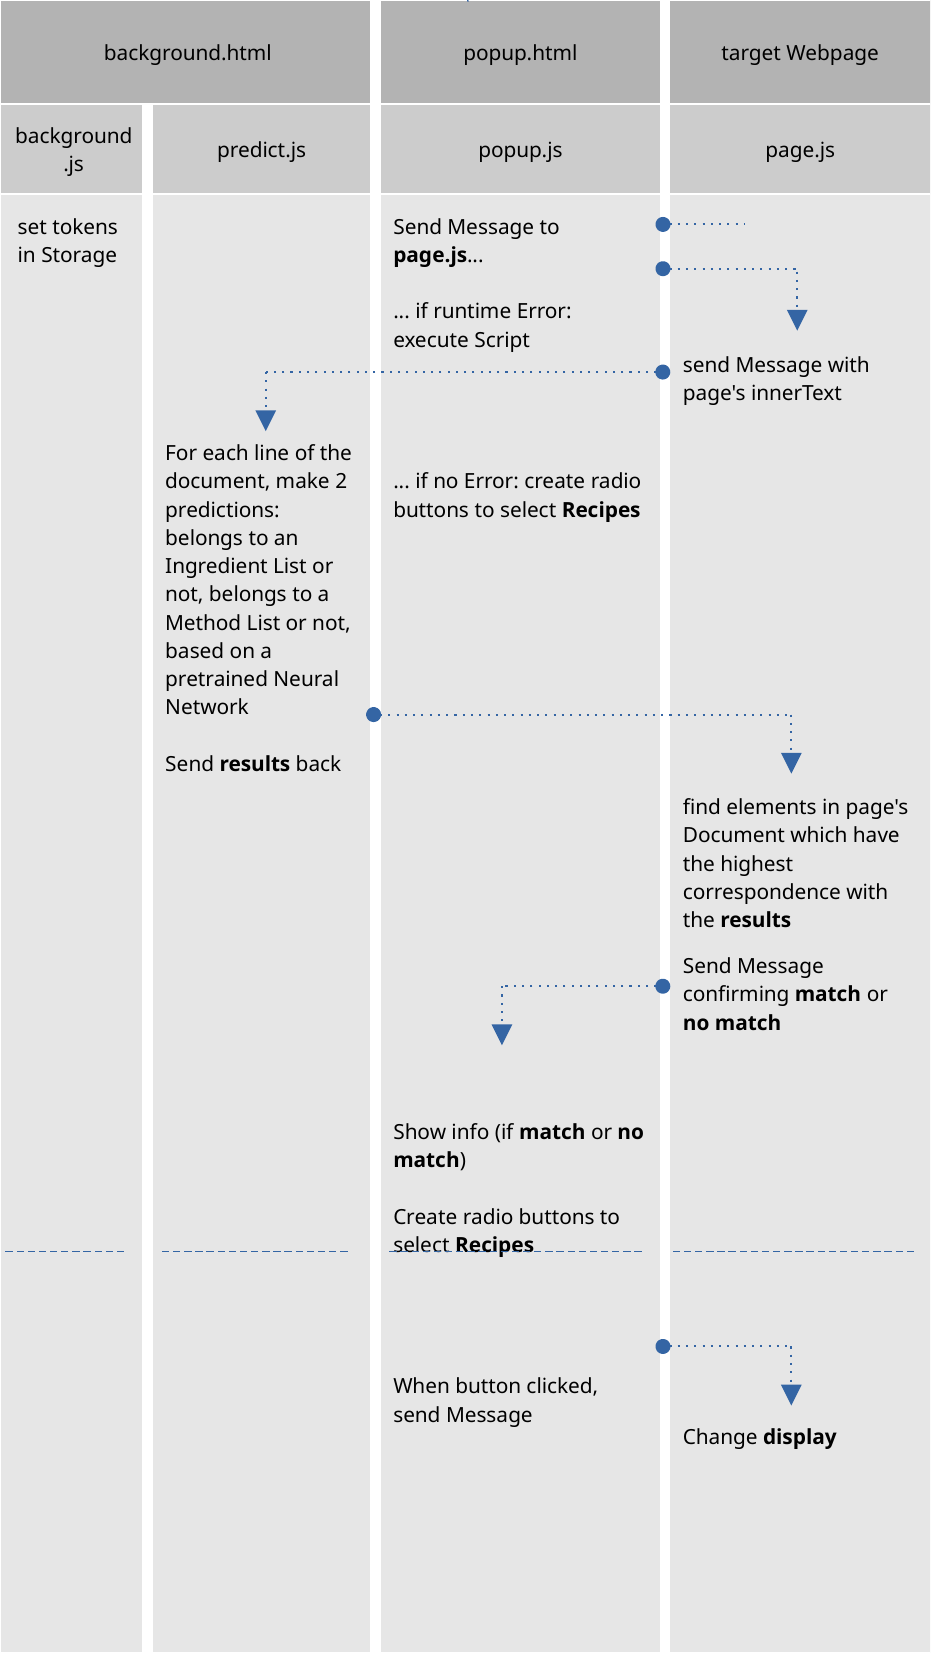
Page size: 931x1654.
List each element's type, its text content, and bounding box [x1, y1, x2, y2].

table_cell set tokens in Storage [1, 195, 142, 1652]
table_cell page.js [670, 105, 931, 193]
table_cell send Message with page's innerText find elements in page's Document which have the highest correspondence with the results Send Message confirming match or no match Change display [670, 195, 931, 1652]
table_cell popup.js [381, 105, 660, 193]
table_cell For each line of the document, make 2 predictions: belongs to an Ingredient List or not, belongs to a Method List or not, based on a pretrained Neural Network Send results back [153, 195, 370, 1652]
table_header target Webpage [670, 1, 931, 103]
table_cell predict.js [153, 105, 370, 193]
table_header popup.html [381, 1, 660, 103]
table_cell Send Message to page.js... ... if runtime Error: execute Script ... if no Error: create radio buttons to select Recipes Show info (if match or no match) Create radio buttons to select Recipes When button clicked, send Message [381, 195, 660, 1652]
table_header background.html [1, 1, 370, 103]
table_cell background.js [1, 105, 142, 193]
